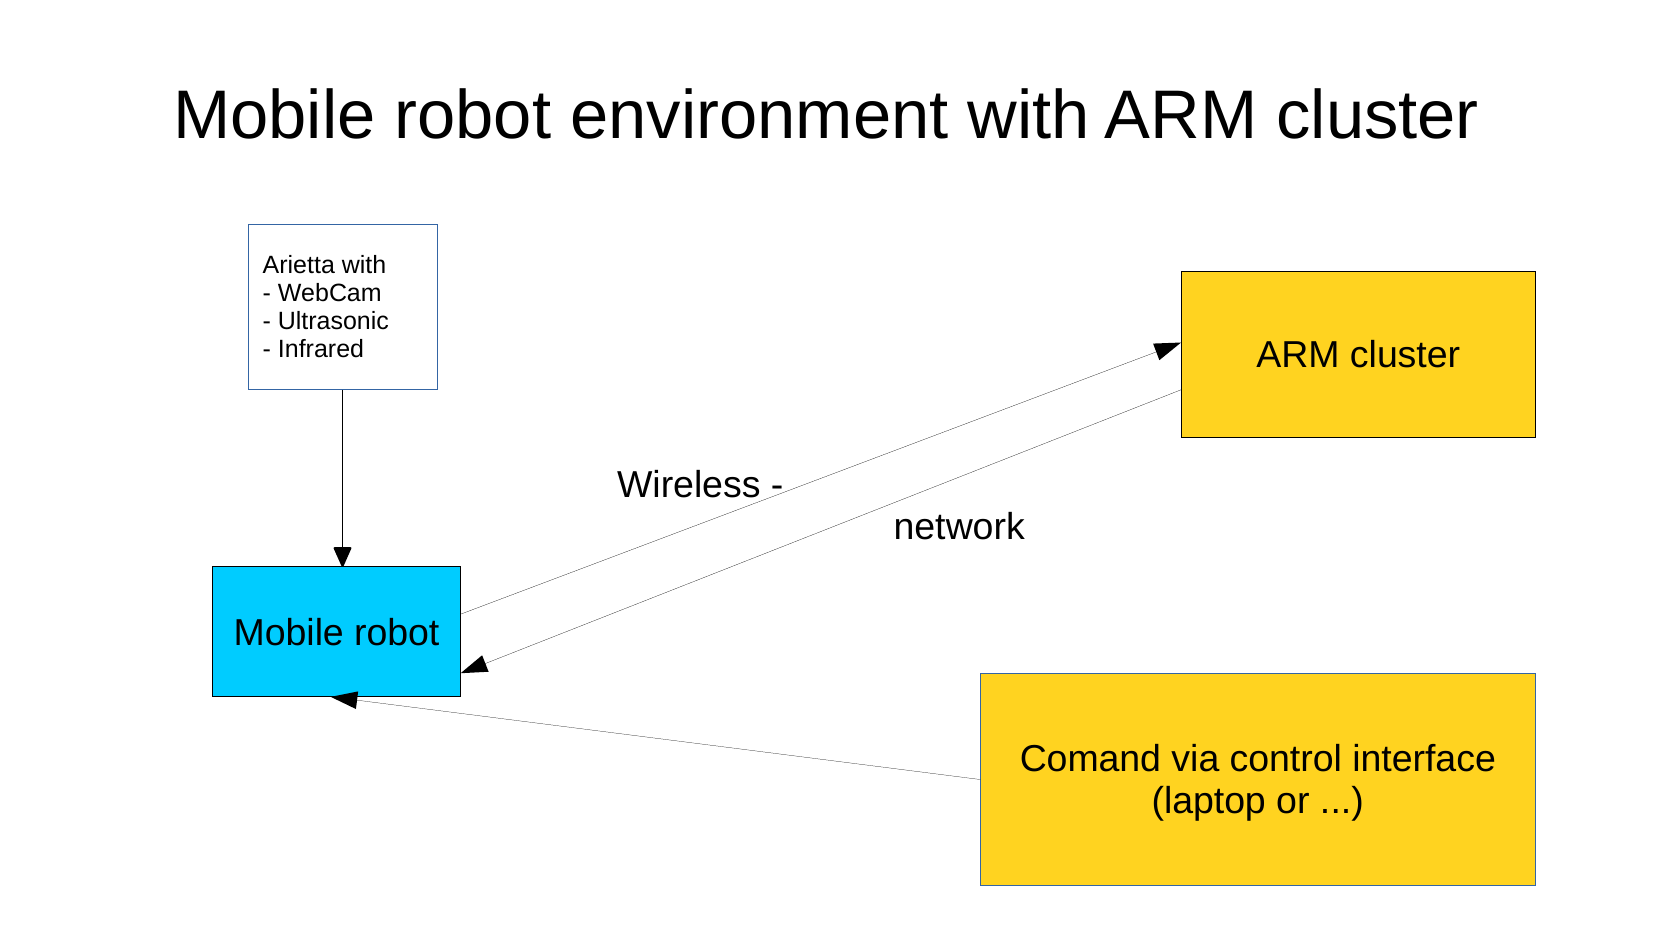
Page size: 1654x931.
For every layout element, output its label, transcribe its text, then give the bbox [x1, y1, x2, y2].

text_box Arietta with - WebCam - Ultrasonic - Infrared [248, 224, 438, 390]
text_box Wireless - network [602, 456, 1040, 556]
text_box ARM cluster [1181, 271, 1536, 438]
title Mobile robot environment with ARM cluster [82, 37, 1571, 193]
text_box Comand via control interface (laptop or ...) [980, 673, 1536, 886]
text_box Mobile robot [212, 566, 461, 697]
